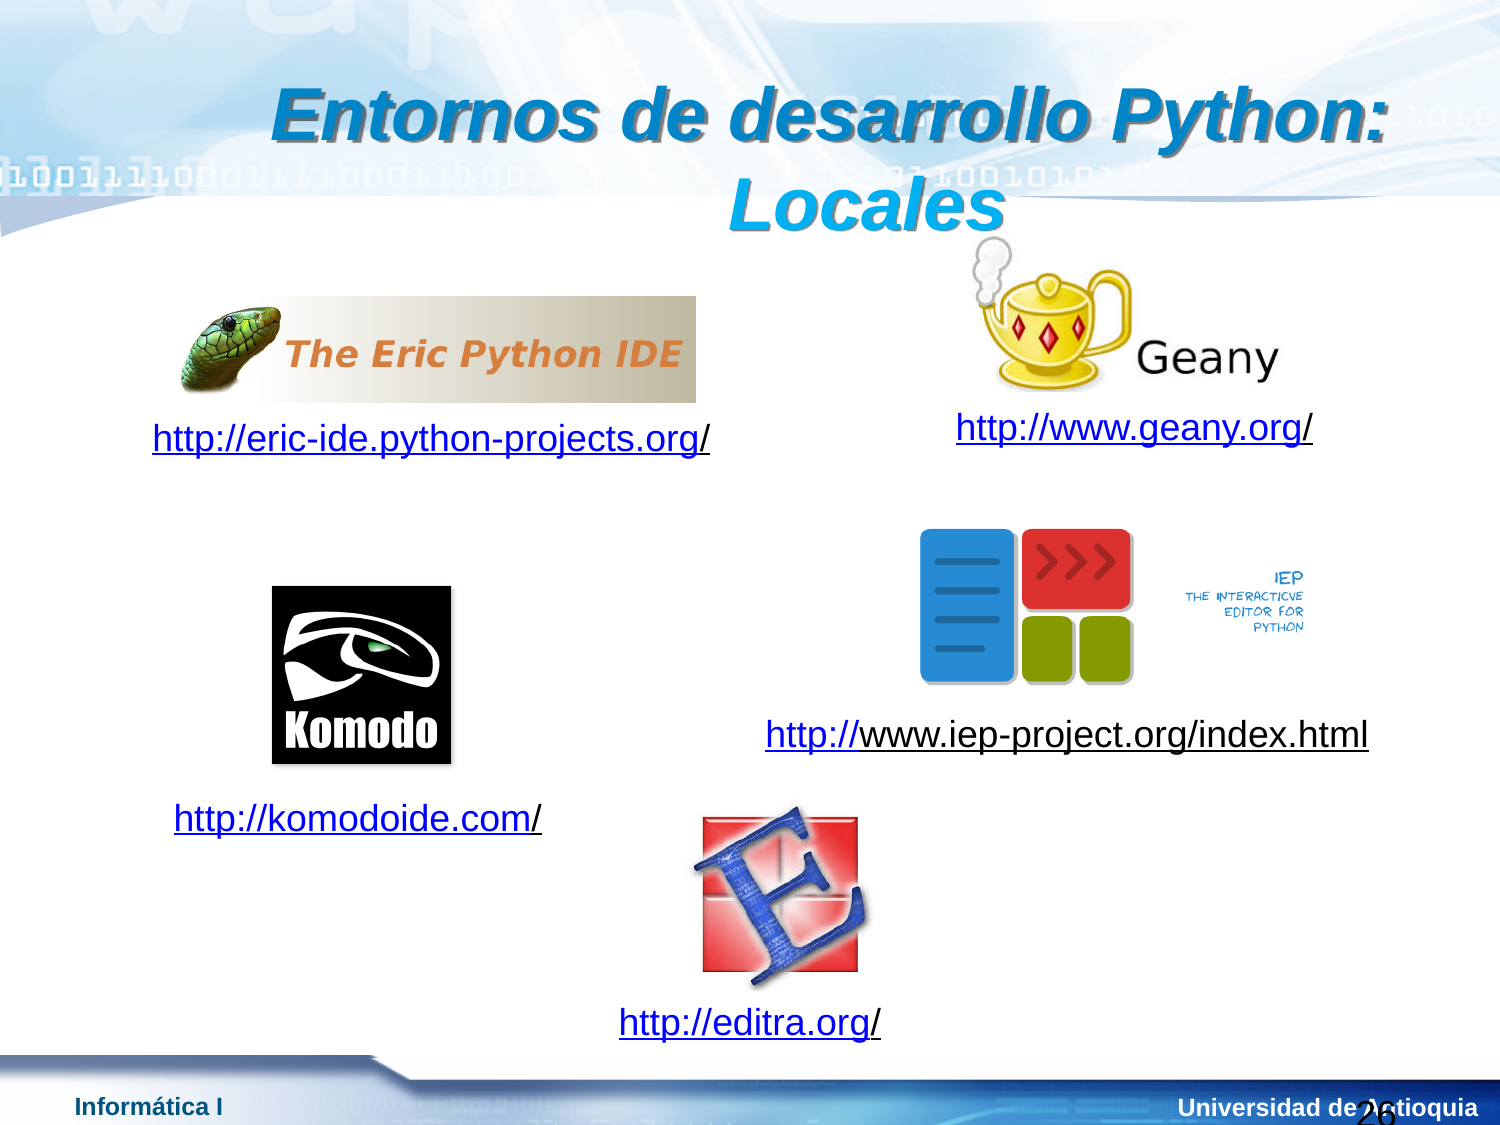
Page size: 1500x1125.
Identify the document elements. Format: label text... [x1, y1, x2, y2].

picture [178, 296, 696, 403]
text_box http://eric-ide.python-projects.org/ [137, 406, 736, 467]
text_box http://editra.org/ [603, 990, 907, 1051]
text_box http://komodoide.com/ [158, 786, 568, 847]
text_box http://www.geany.org/ [940, 395, 1339, 456]
slide_number <número> [1340, 1082, 1500, 1125]
picture [268, 582, 458, 771]
picture [0, 1055, 1500, 1125]
picture [971, 232, 1290, 392]
text_box http://www.iep-project.org/index.html [750, 702, 1395, 763]
picture [0, 0, 1500, 196]
picture [1332, 1105, 1337, 1114]
picture [921, 178, 926, 196]
picture [903, 505, 1309, 709]
title Entornos de desarrollo Python: Locales [224, 57, 1438, 150]
picture [682, 796, 877, 991]
